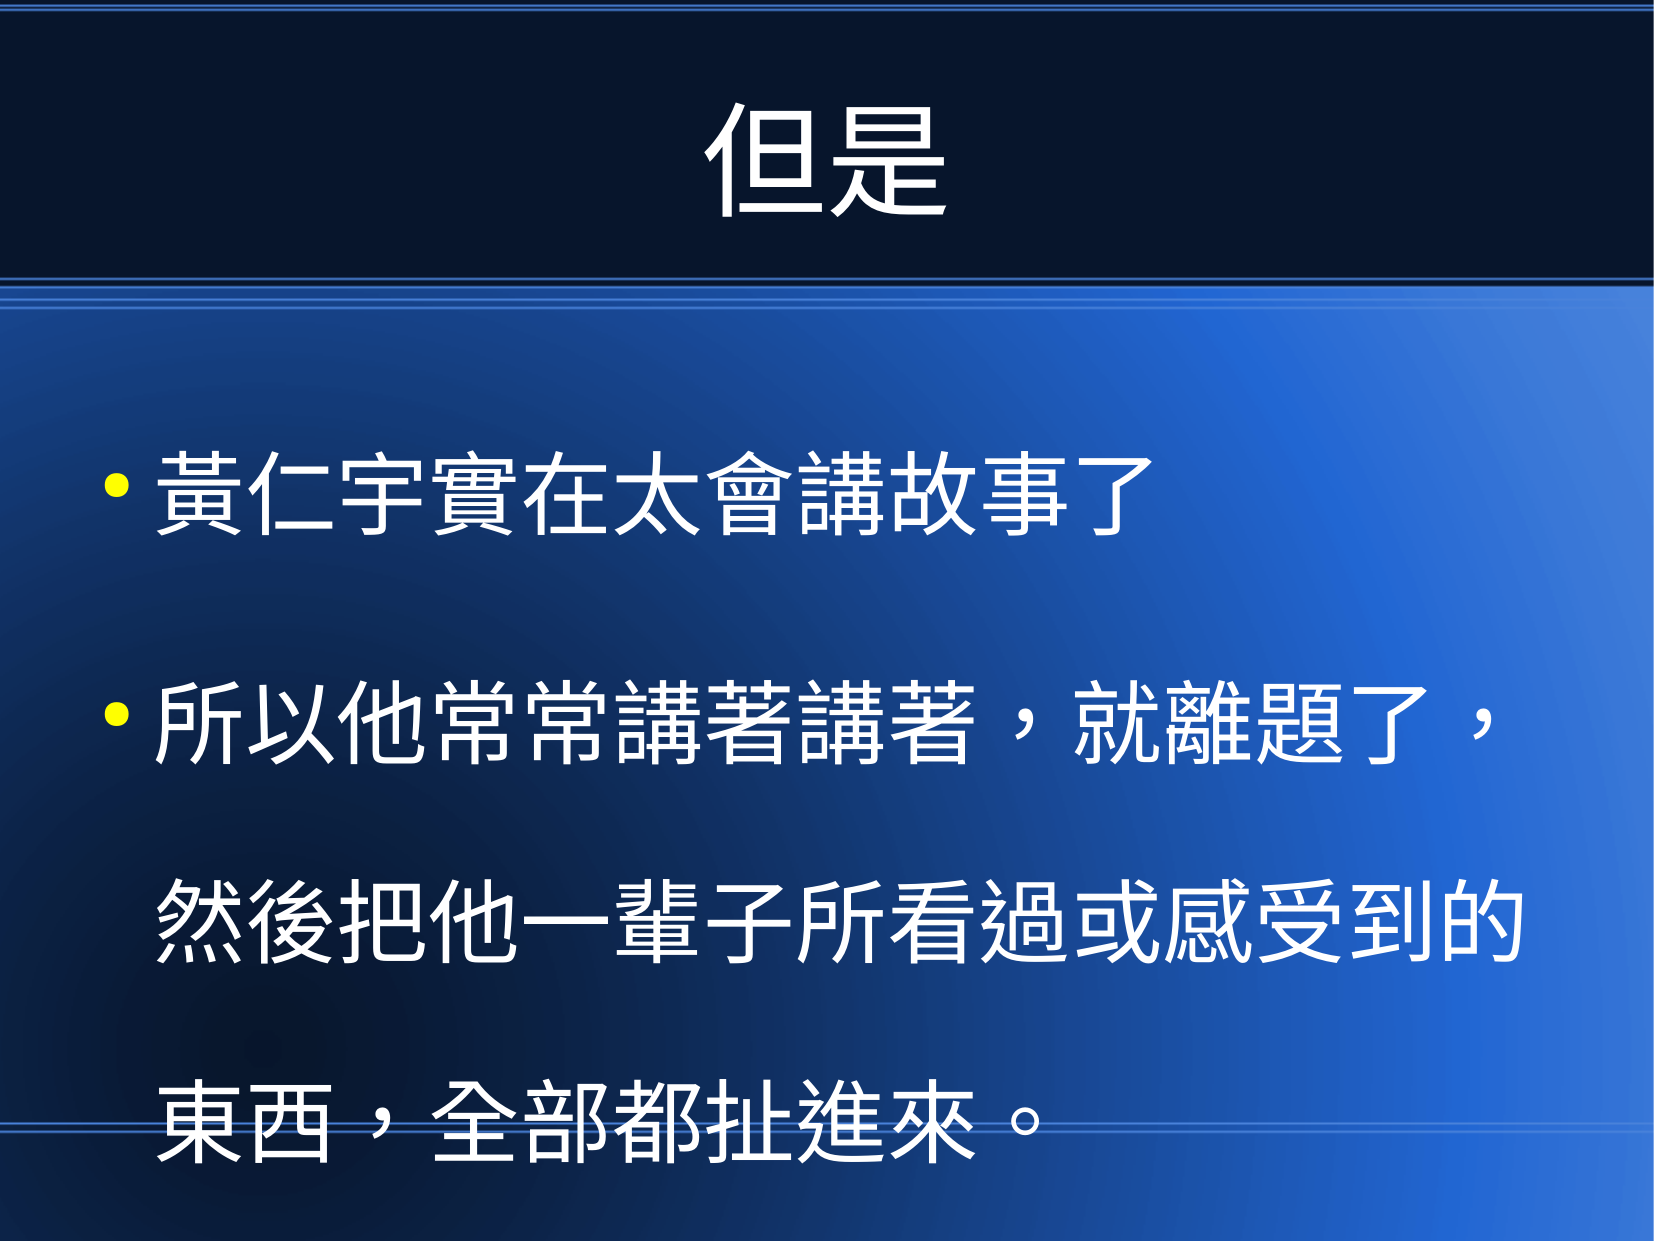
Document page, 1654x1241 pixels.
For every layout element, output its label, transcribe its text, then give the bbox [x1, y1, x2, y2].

title 但是 [82, 49, 1571, 257]
list 黃仁宇實在太會講故事了 所以他常常講著講著，就離題了，然後把他一輩子所看過或感受到的東西，全部都扯進來。 [82, 355, 1571, 1241]
picture [0, 0, 1654, 1241]
